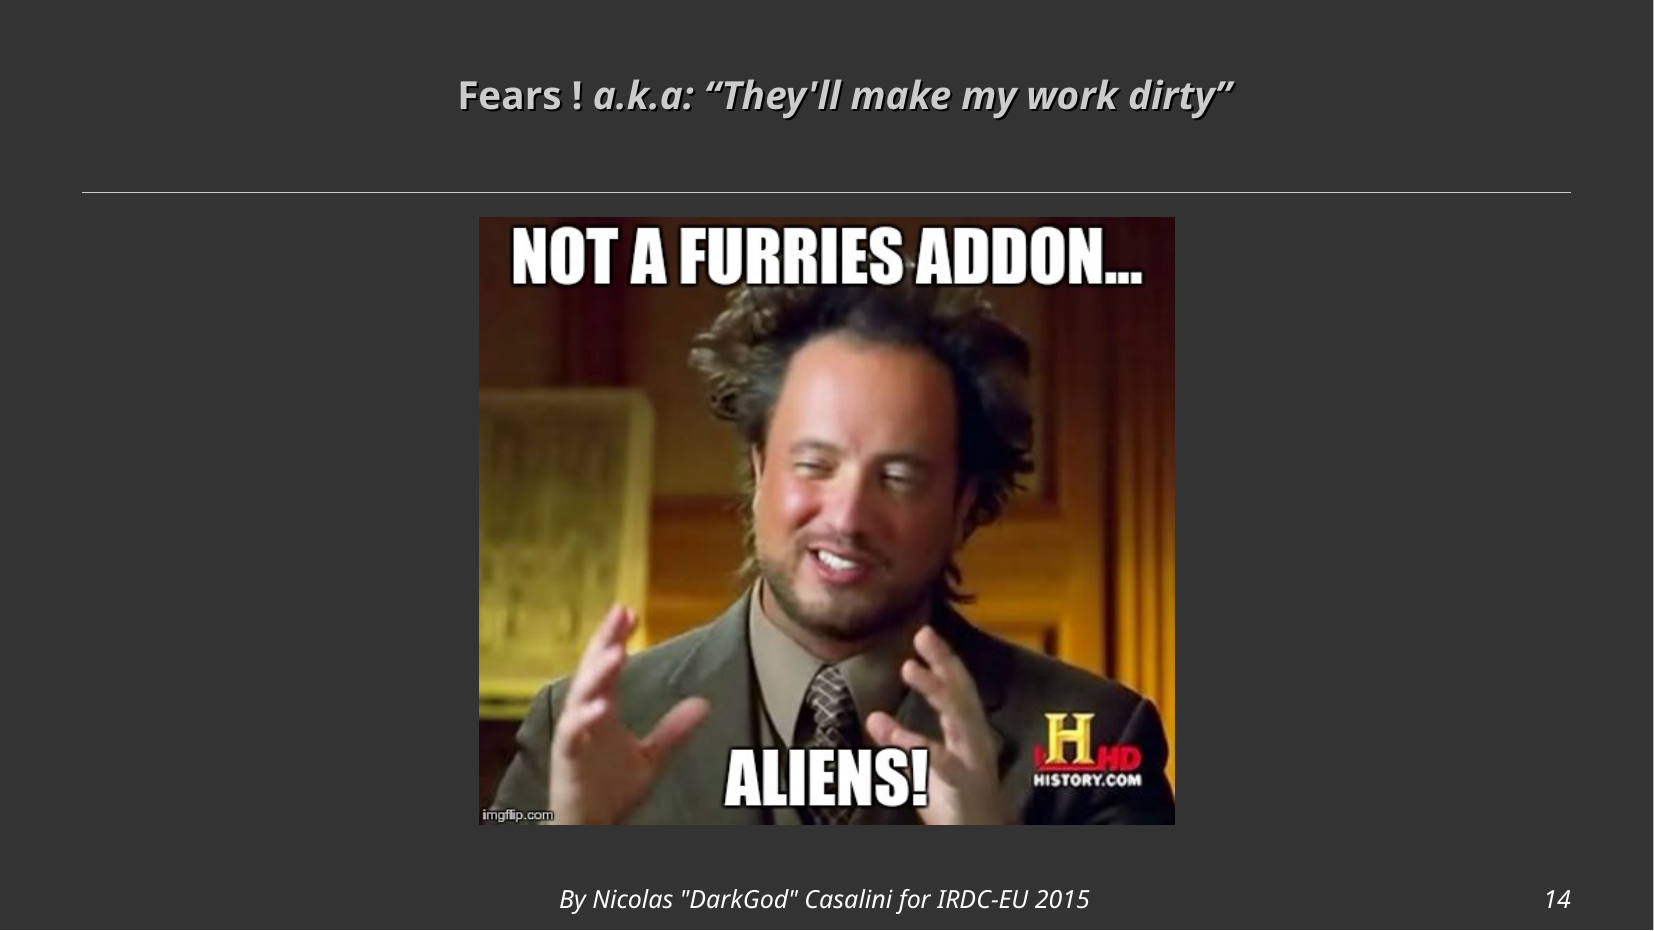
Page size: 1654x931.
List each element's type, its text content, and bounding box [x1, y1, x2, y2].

title Fears ! a.k.a: “They'll make my work dirty” [60, 35, 1594, 154]
picture [479, 217, 1175, 826]
